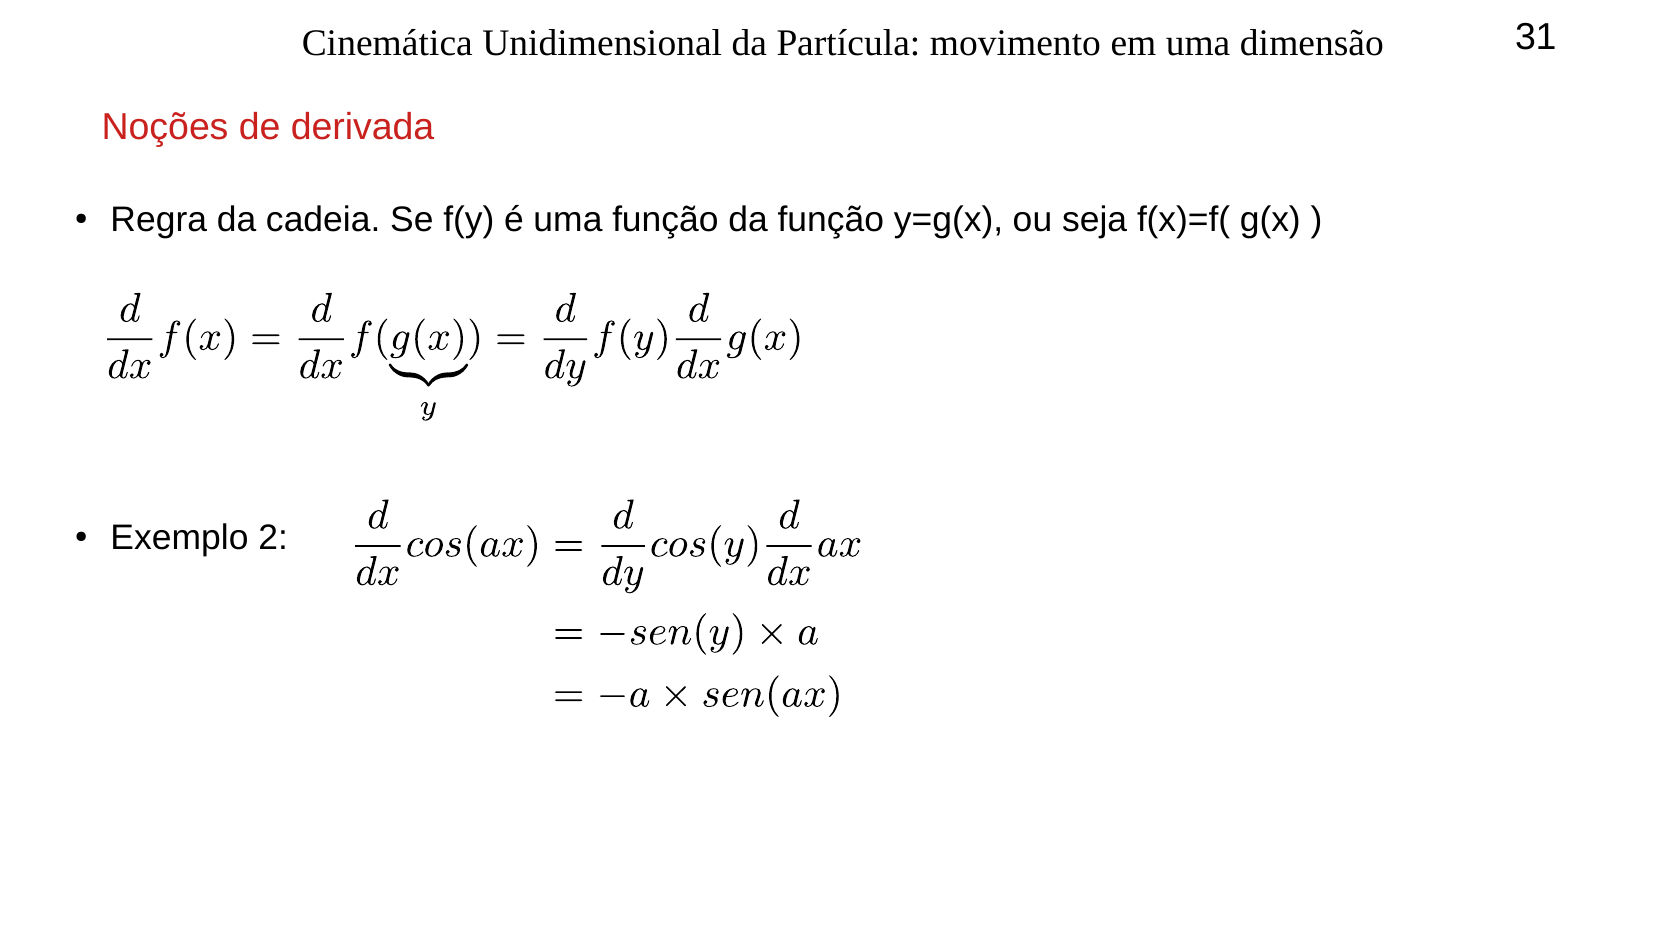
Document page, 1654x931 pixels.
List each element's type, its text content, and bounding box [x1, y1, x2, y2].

text_box Regra da cadeia. Se f(y) é uma função da função y=g(x), ou seja f(x)=f( g(x) ) Exemplo 2: [60, 192, 1451, 786]
text_box Noções de derivada [86, 97, 504, 155]
text_box Cinemática Unidimensional da Partícula: movimento em uma dimensão [287, 0, 1401, 72]
text_box <number> [1500, 7, 1654, 78]
picture [105, 291, 801, 423]
picture [353, 497, 863, 719]
